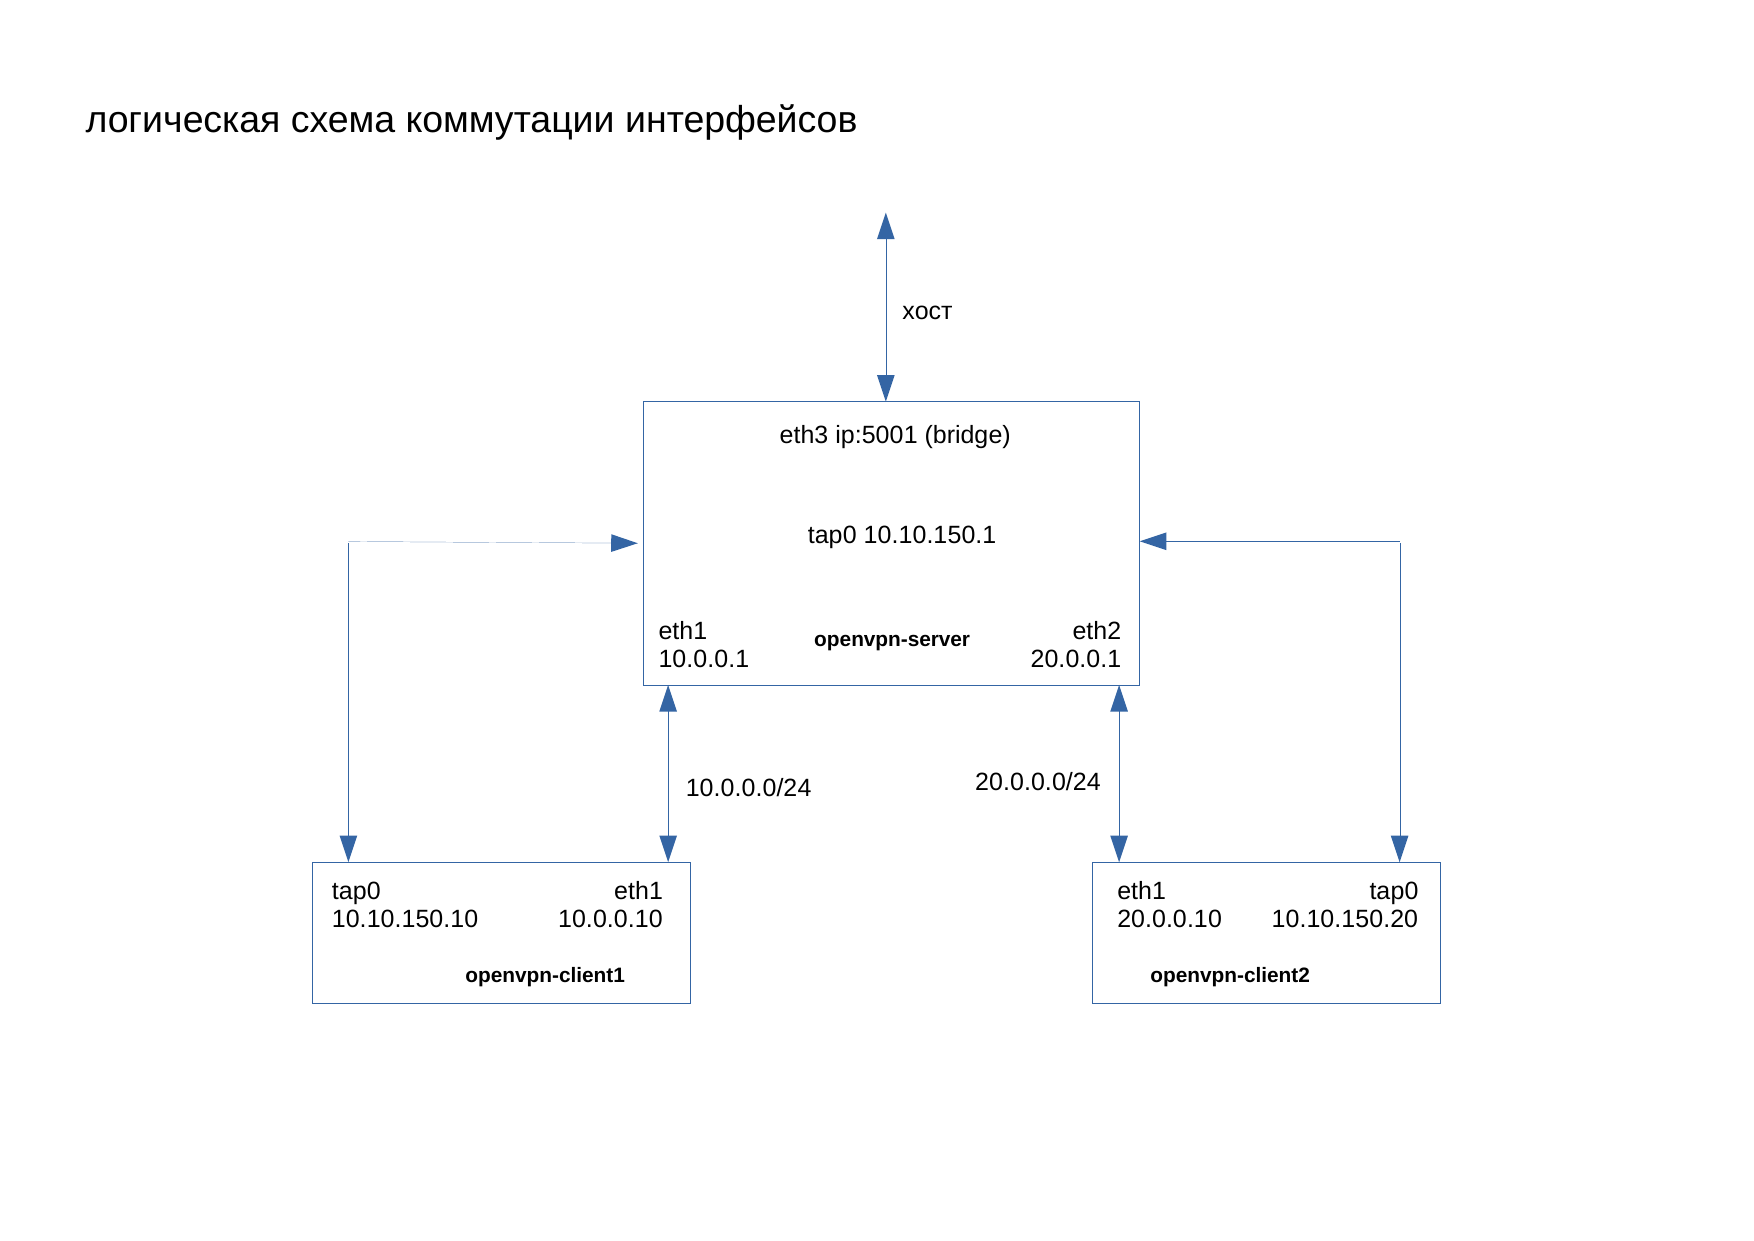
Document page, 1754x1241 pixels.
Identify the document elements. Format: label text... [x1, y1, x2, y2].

text_box tap0 10.10.150.1 [793, 513, 1012, 557]
text_box логическая схема коммутации интерфейсов [70, 90, 874, 148]
text_box eth3 ip:5001 (bridge) [764, 413, 1041, 457]
text_box openvpn-client1 [450, 956, 650, 995]
text_box 20.0.0.0/24 [960, 760, 1117, 804]
text_box [643, 401, 1140, 686]
text_box tap0 10.10.150.10 [317, 868, 494, 940]
text_box 10.0.0.0/24 [671, 766, 827, 810]
text_box openvpn-server [799, 620, 1006, 659]
text_box eth2 20.0.0.1 [1015, 609, 1142, 681]
text_box openvpn-client2 [1135, 956, 1335, 995]
text_box eth1 10.0.0.10 [543, 868, 680, 940]
text_box [1092, 862, 1441, 1004]
text_box [312, 862, 691, 1004]
text_box хост [887, 289, 969, 333]
text_box tap0 10.10.150.20 [1256, 868, 1434, 940]
text_box eth1 20.0.0.10 [1102, 868, 1247, 940]
text_box eth1 10.0.0.1 [643, 609, 786, 681]
